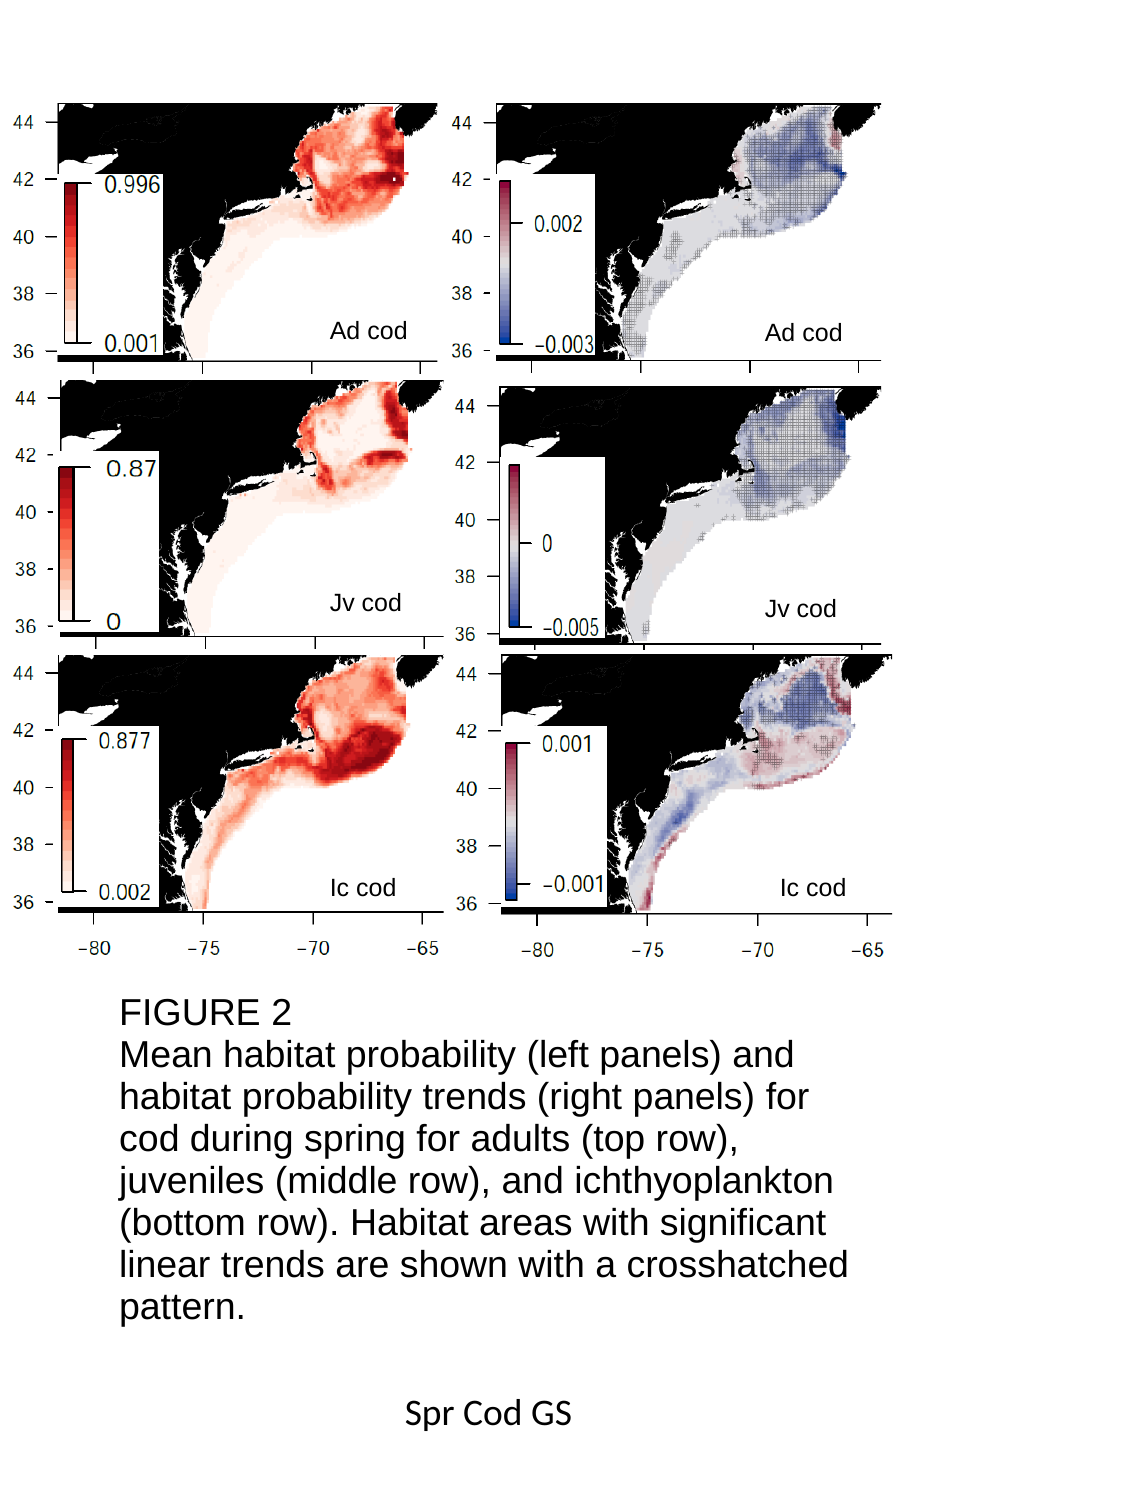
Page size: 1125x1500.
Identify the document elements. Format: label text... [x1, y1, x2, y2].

text_box Ic cod [765, 866, 893, 938]
text_box Ad cod [750, 311, 882, 383]
text_box Ad cod [315, 309, 438, 380]
text_box Jv cod [750, 587, 856, 659]
text_box FIGURE 2 Mean habitat probability (left panels) and habitat probability trends (right panels) for cod during spring for adults (top row), juveniles (middle row), and ichthyoplankton (bottom row). Habitat areas with significant linear trends are shown with a crosshatched pattern. [104, 984, 871, 1336]
text_box Jv cod [315, 581, 421, 653]
picture [6, 93, 893, 968]
text_box Spr Cod GS [390, 1380, 915, 1440]
text_box Ic cod [315, 866, 421, 938]
